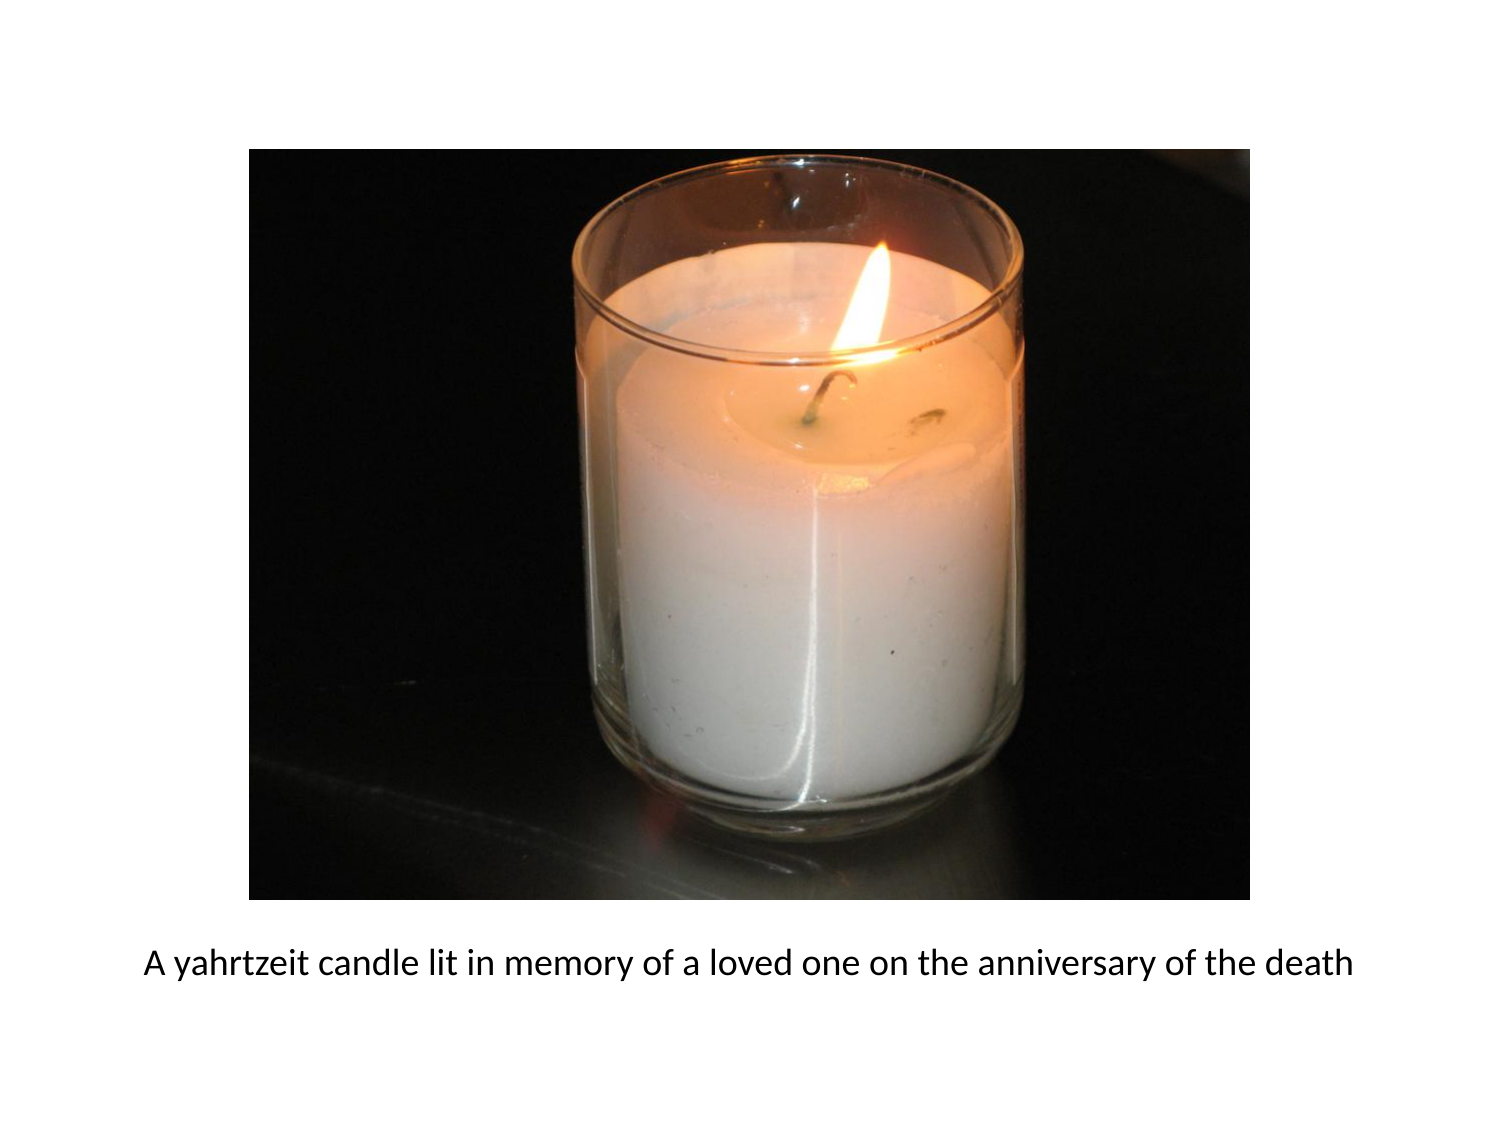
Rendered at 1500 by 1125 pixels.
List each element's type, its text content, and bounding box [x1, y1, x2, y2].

picture [249, 149, 1250, 900]
text_box A yahrtzeit candle lit in memory of a loved one on the anniversary of the death [128, 929, 1372, 991]
